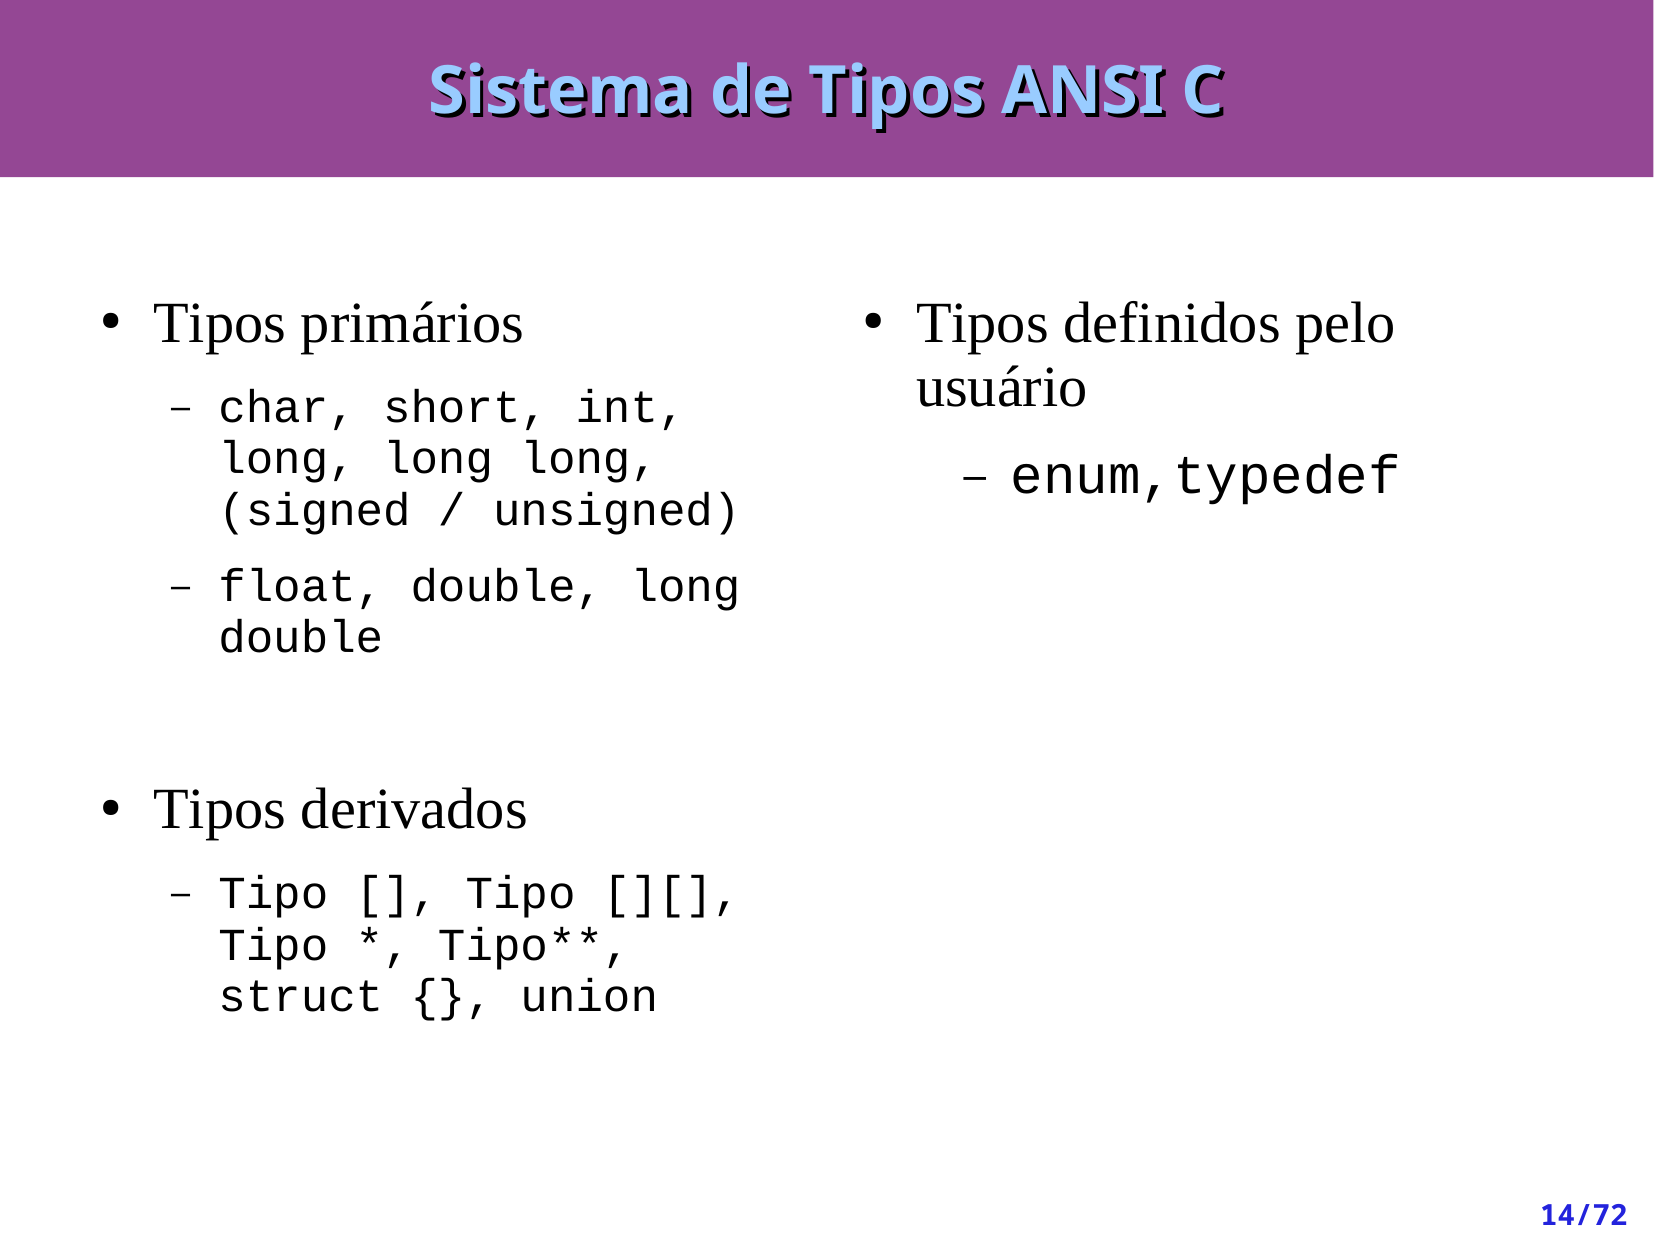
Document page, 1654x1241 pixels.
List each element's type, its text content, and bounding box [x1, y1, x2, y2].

list Tipos primários char, short, int, long, long long, (signed / unsigned) float, double, long double Tipos derivados Tipo [], Tipo [][], Tipo *, Tipo**, struct {}, union [82, 290, 809, 1221]
title Sistema de Tipos ANSI C [82, 0, 1571, 192]
list Tipos definidos pelo usuário enum,typedef [845, 290, 1572, 1109]
